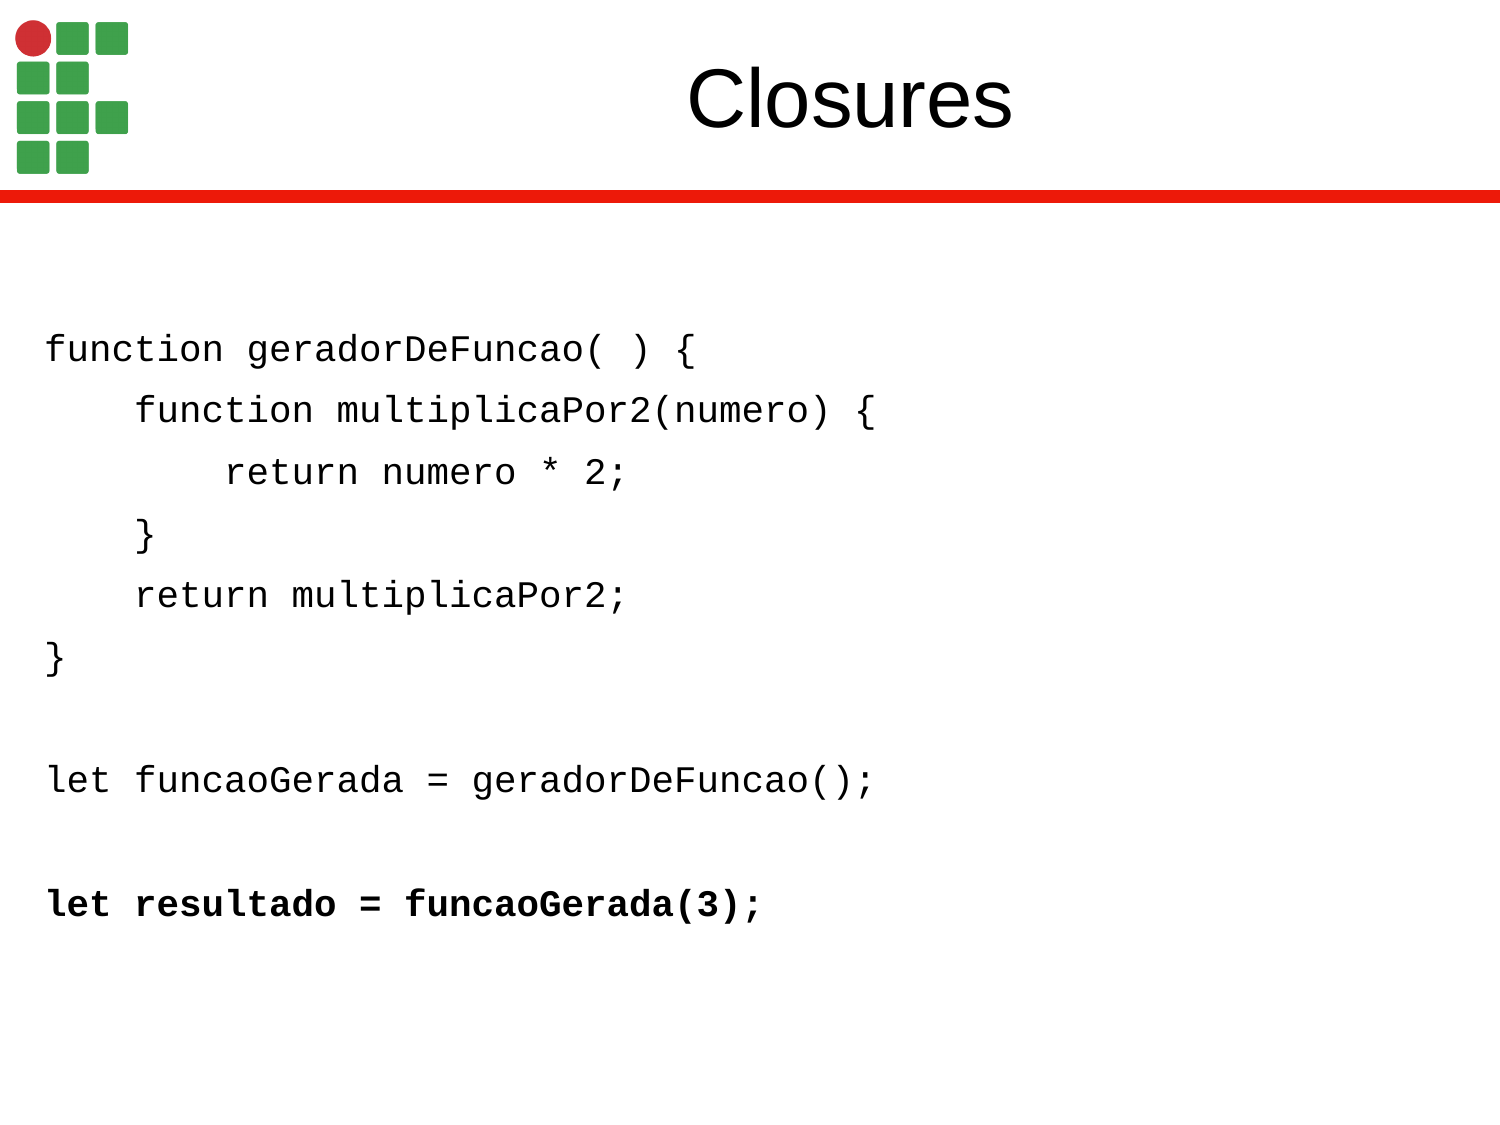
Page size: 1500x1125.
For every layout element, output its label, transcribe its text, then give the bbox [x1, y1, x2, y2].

list function geradorDeFuncao( ) { function multiplicaPor2(numero) { return numero * 2; } return multiplicaPor2; } let funcaoGerada = geradorDeFuncao(); let resultado = funcaoGerada(3); [29, 207, 1471, 1087]
picture [14, 16, 130, 178]
title Closures [230, 0, 1471, 202]
